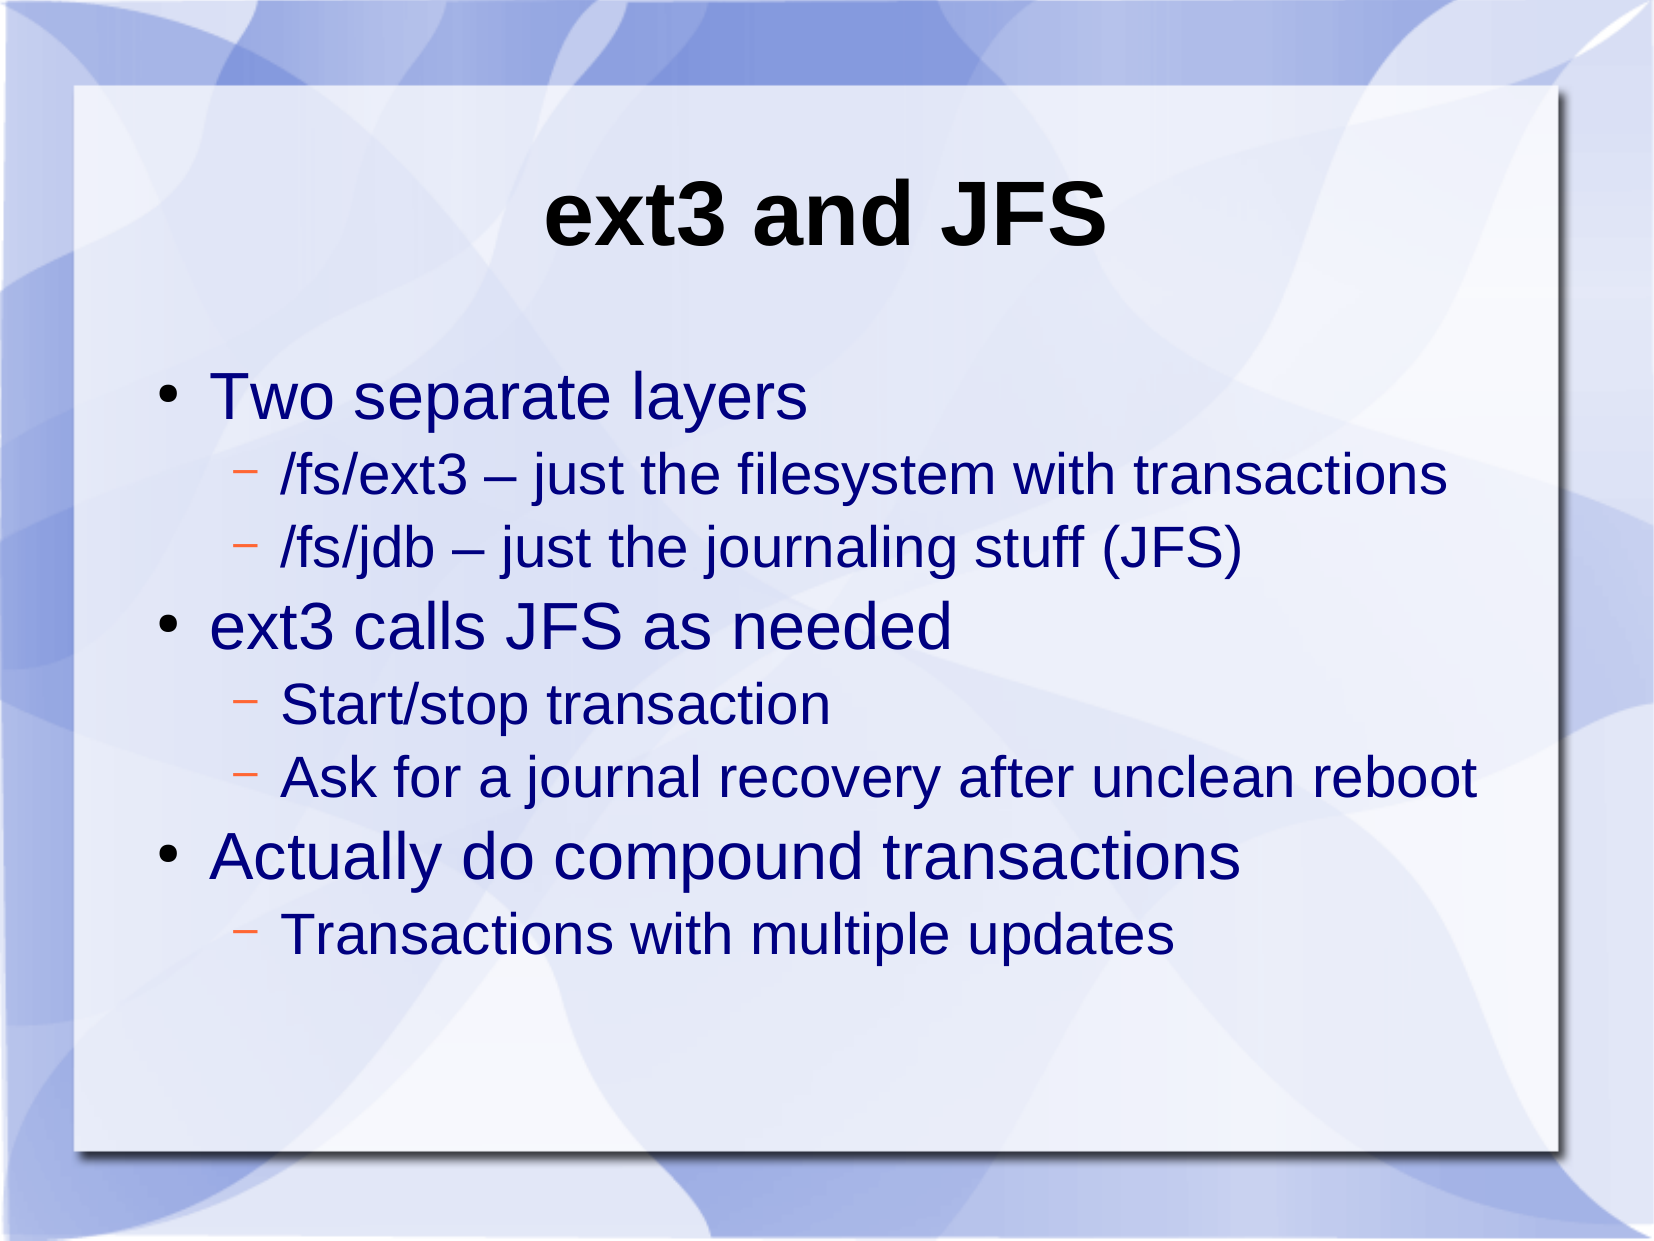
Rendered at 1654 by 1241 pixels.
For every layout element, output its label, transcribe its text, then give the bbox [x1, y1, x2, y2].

list Two separate layers /fs/ext3 – just the filesystem with transactions /fs/jdb – just the journaling stuff (JFS) ext3 calls JFS as needed Start/stop transaction Ask for a journal recovery after unclean reboot Actually do compound transactions Transactions with multiple updates [124, 358, 1530, 1103]
picture [0, 0, 1654, 1241]
title ext3 and JFS [124, 110, 1530, 317]
